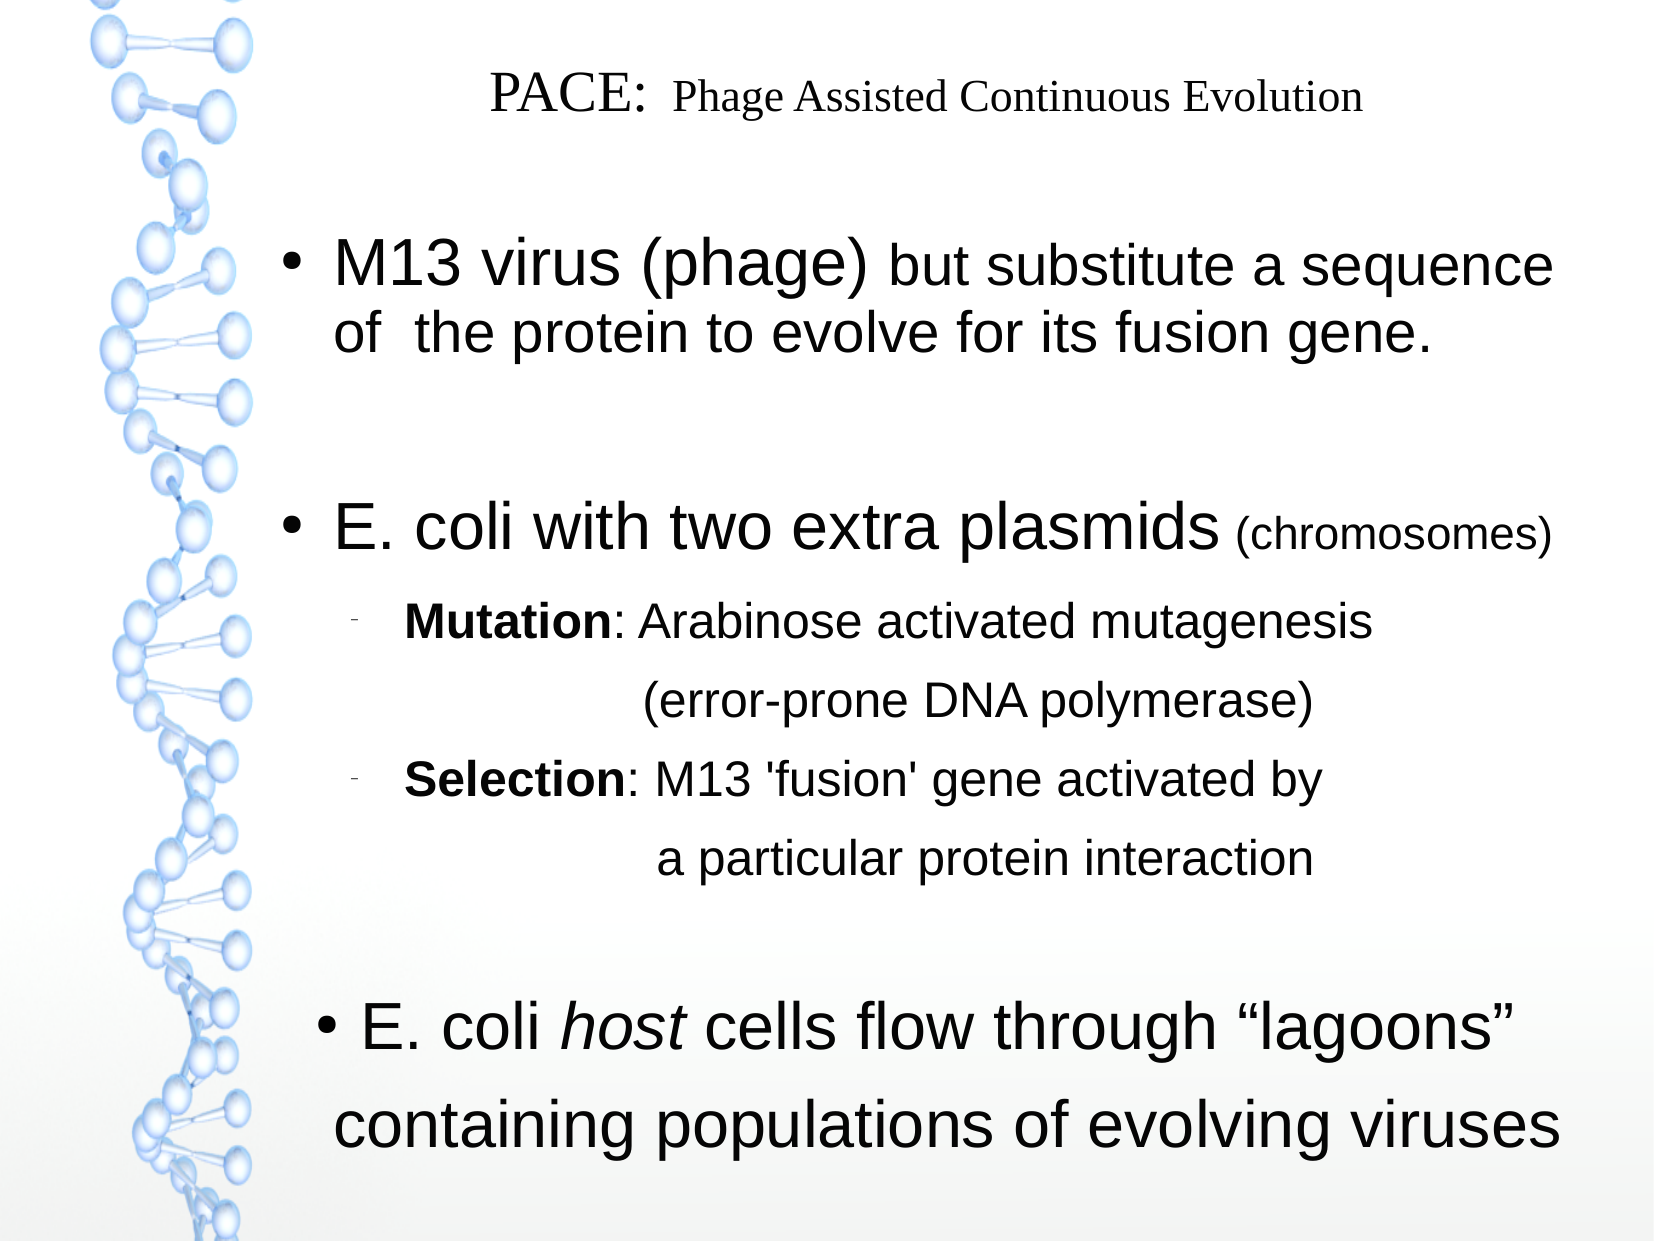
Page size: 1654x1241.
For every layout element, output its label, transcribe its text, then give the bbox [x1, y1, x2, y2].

title PACE: Phage Assisted Continuous Evolution [262, 10, 1592, 151]
picture [0, 0, 1654, 1241]
list M13 virus (phage) but substitute a sequence of the protein to evolve for its fusion gene. E. coli with two extra plasmids (chromosomes) Mutation: Arabinose activated mutagenesis (error-prone DNA polymerase) Selection: M13 'fusion' gene activated by a particular protein interaction E. coli host cells flow through “lagoons” containing populations of evolving viruses [262, 225, 1613, 1163]
